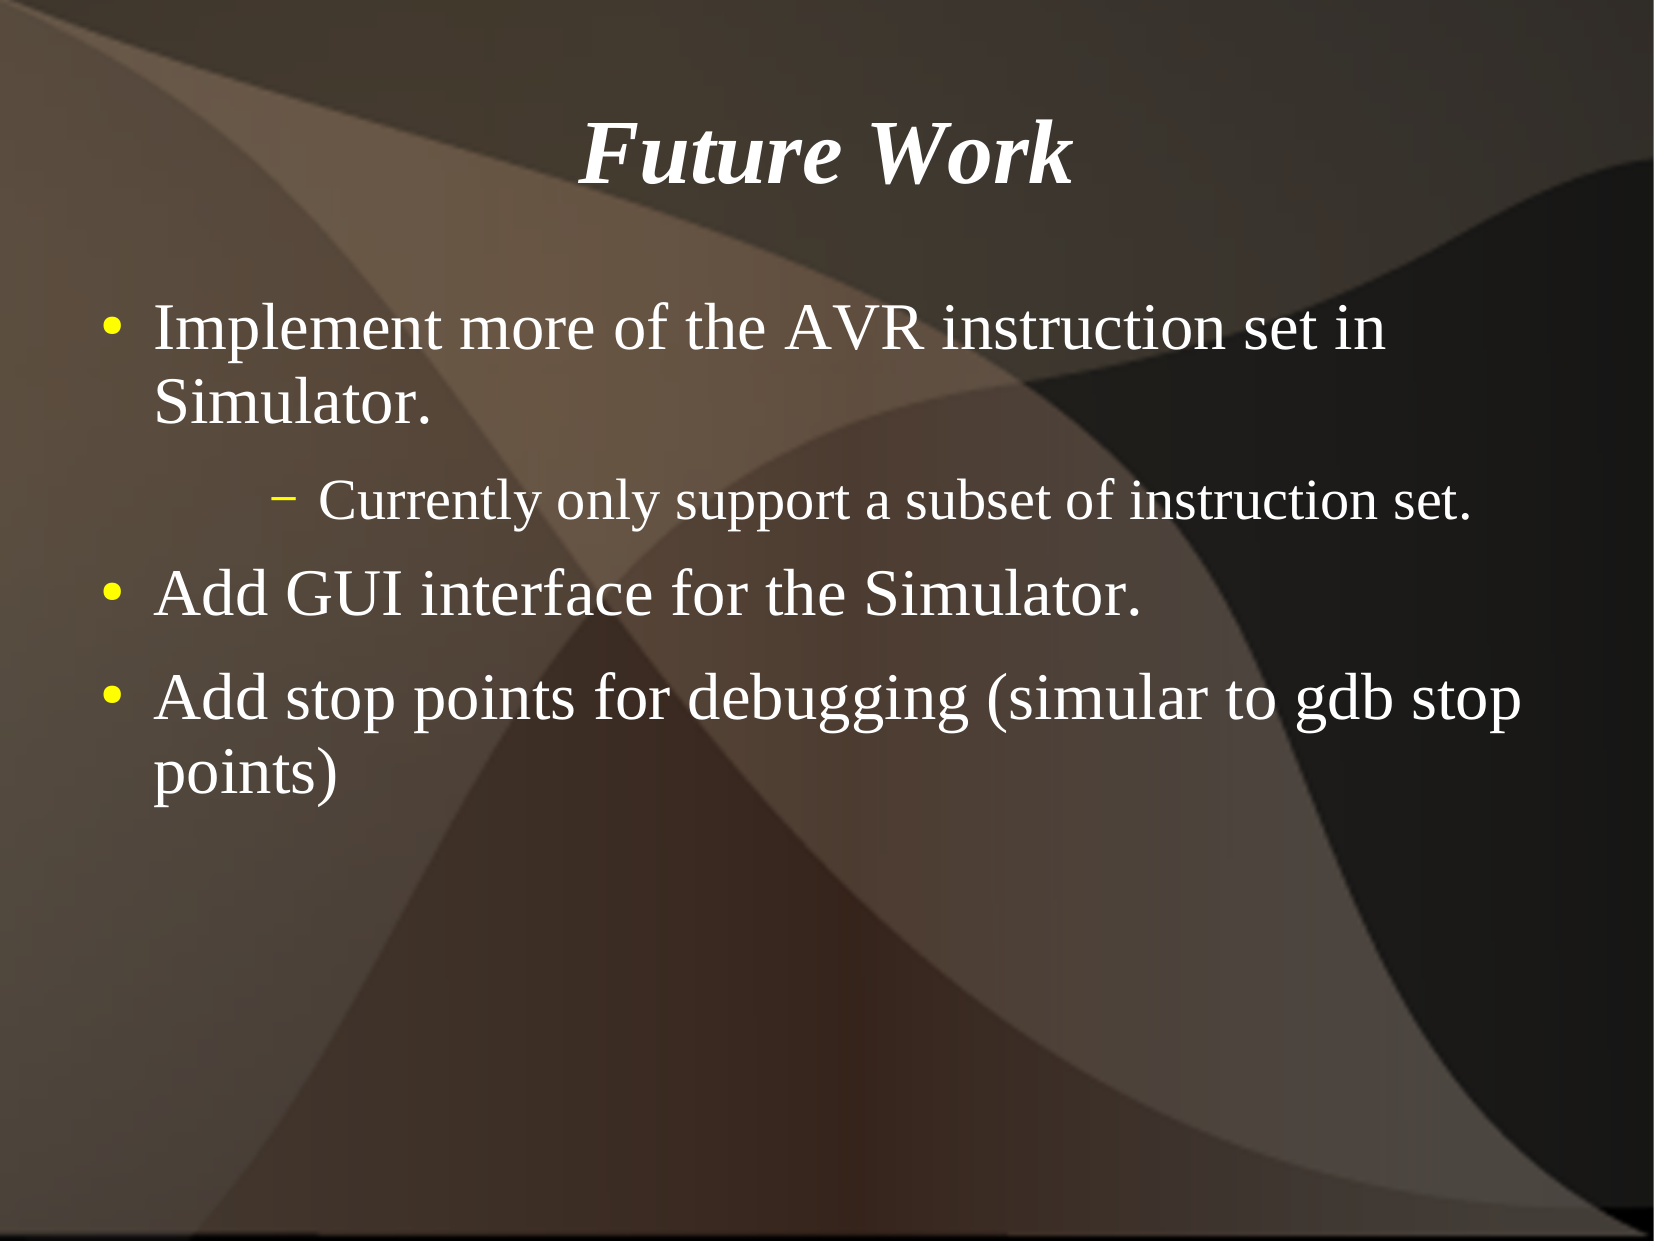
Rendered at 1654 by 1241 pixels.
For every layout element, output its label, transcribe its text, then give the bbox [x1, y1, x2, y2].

list Implement more of the AVR instruction set in Simulator. Currently only support a subset of instruction set. Add GUI interface for the Simulator. Add stop points for debugging (simular to gdb stop points) [82, 290, 1571, 1094]
title Future Work [82, 56, 1571, 250]
picture [0, 0, 1654, 1241]
